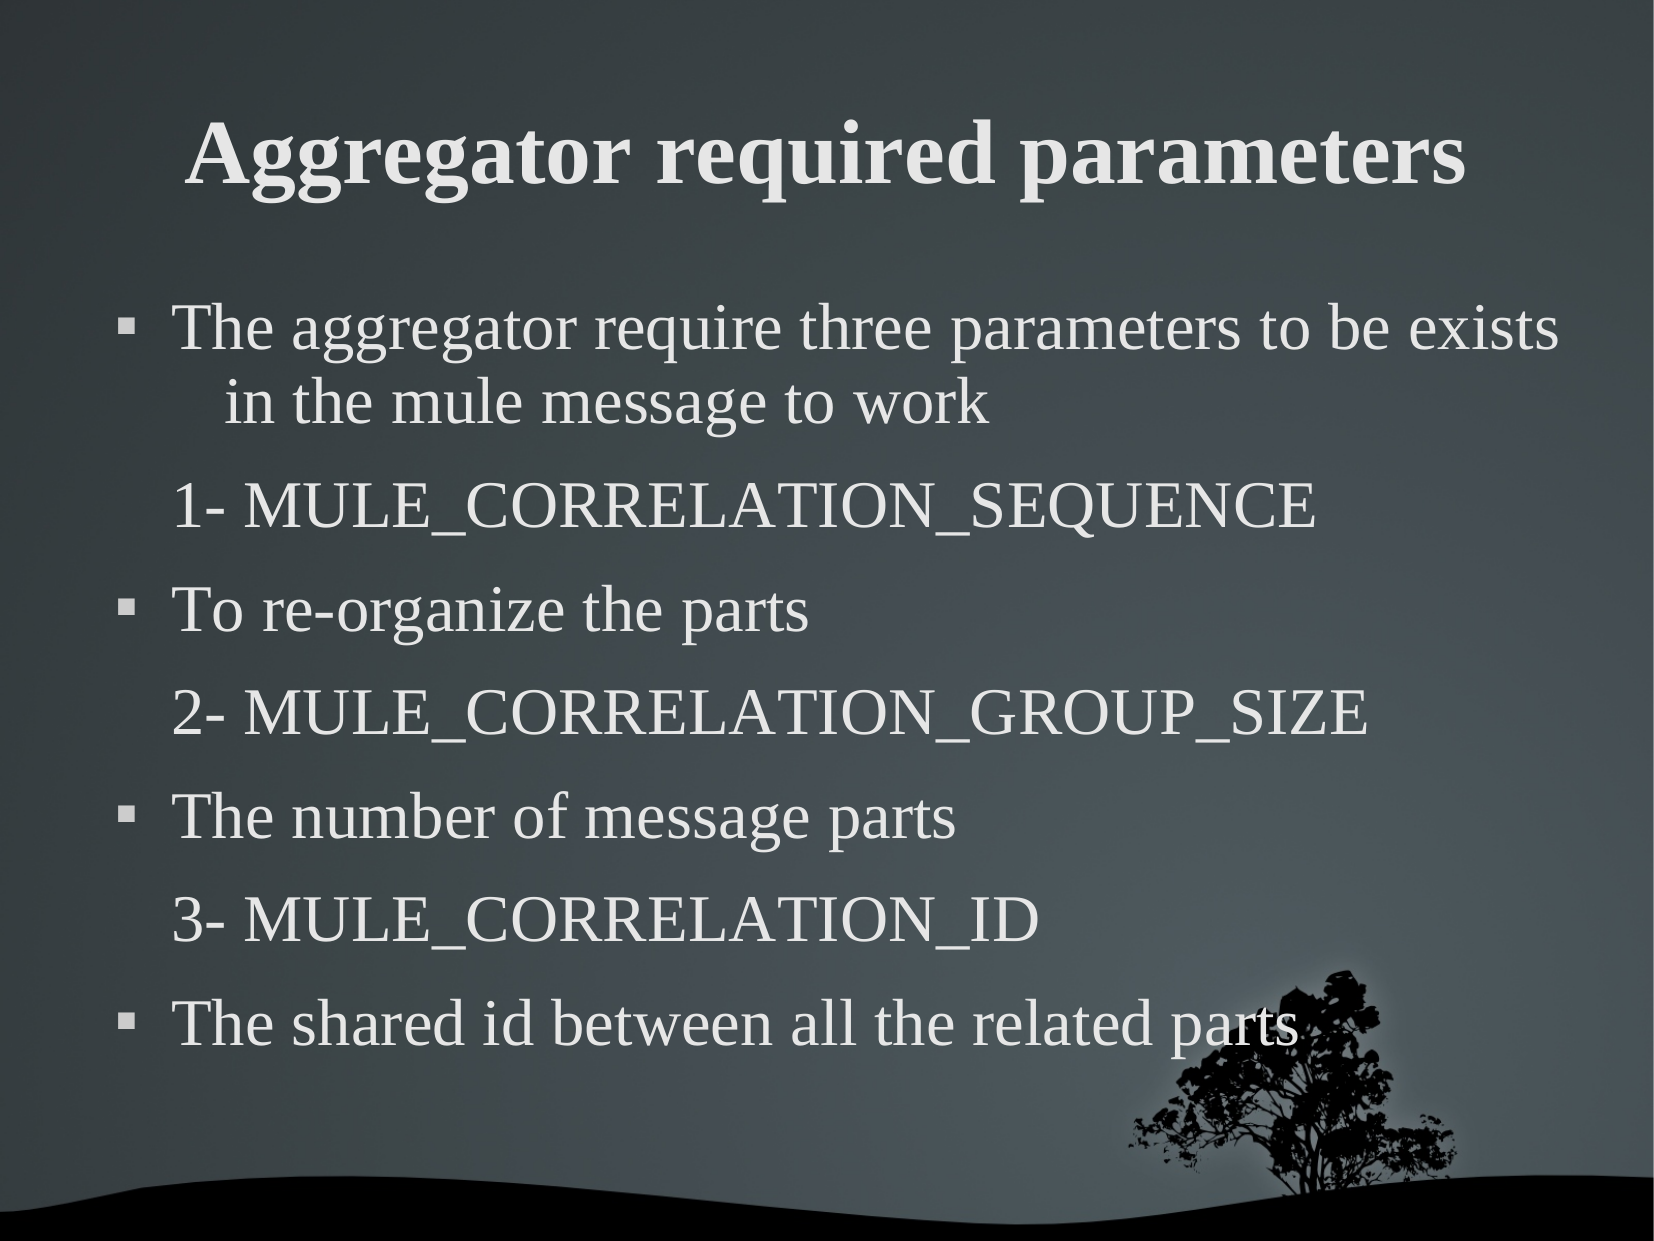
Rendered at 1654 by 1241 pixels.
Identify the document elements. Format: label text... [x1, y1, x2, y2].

picture [0, 0, 1654, 1241]
title Aggregator required parameters [82, 49, 1571, 257]
list The aggregator require three parameters to be exists in the mule message to work 1- MULE_CORRELATION_SEQUENCE To re-organize the parts 2- MULE_CORRELATION_GROUP_SIZE The number of message parts 3- MULE_CORRELATION_ID The shared id between all the related parts [82, 290, 1571, 1114]
